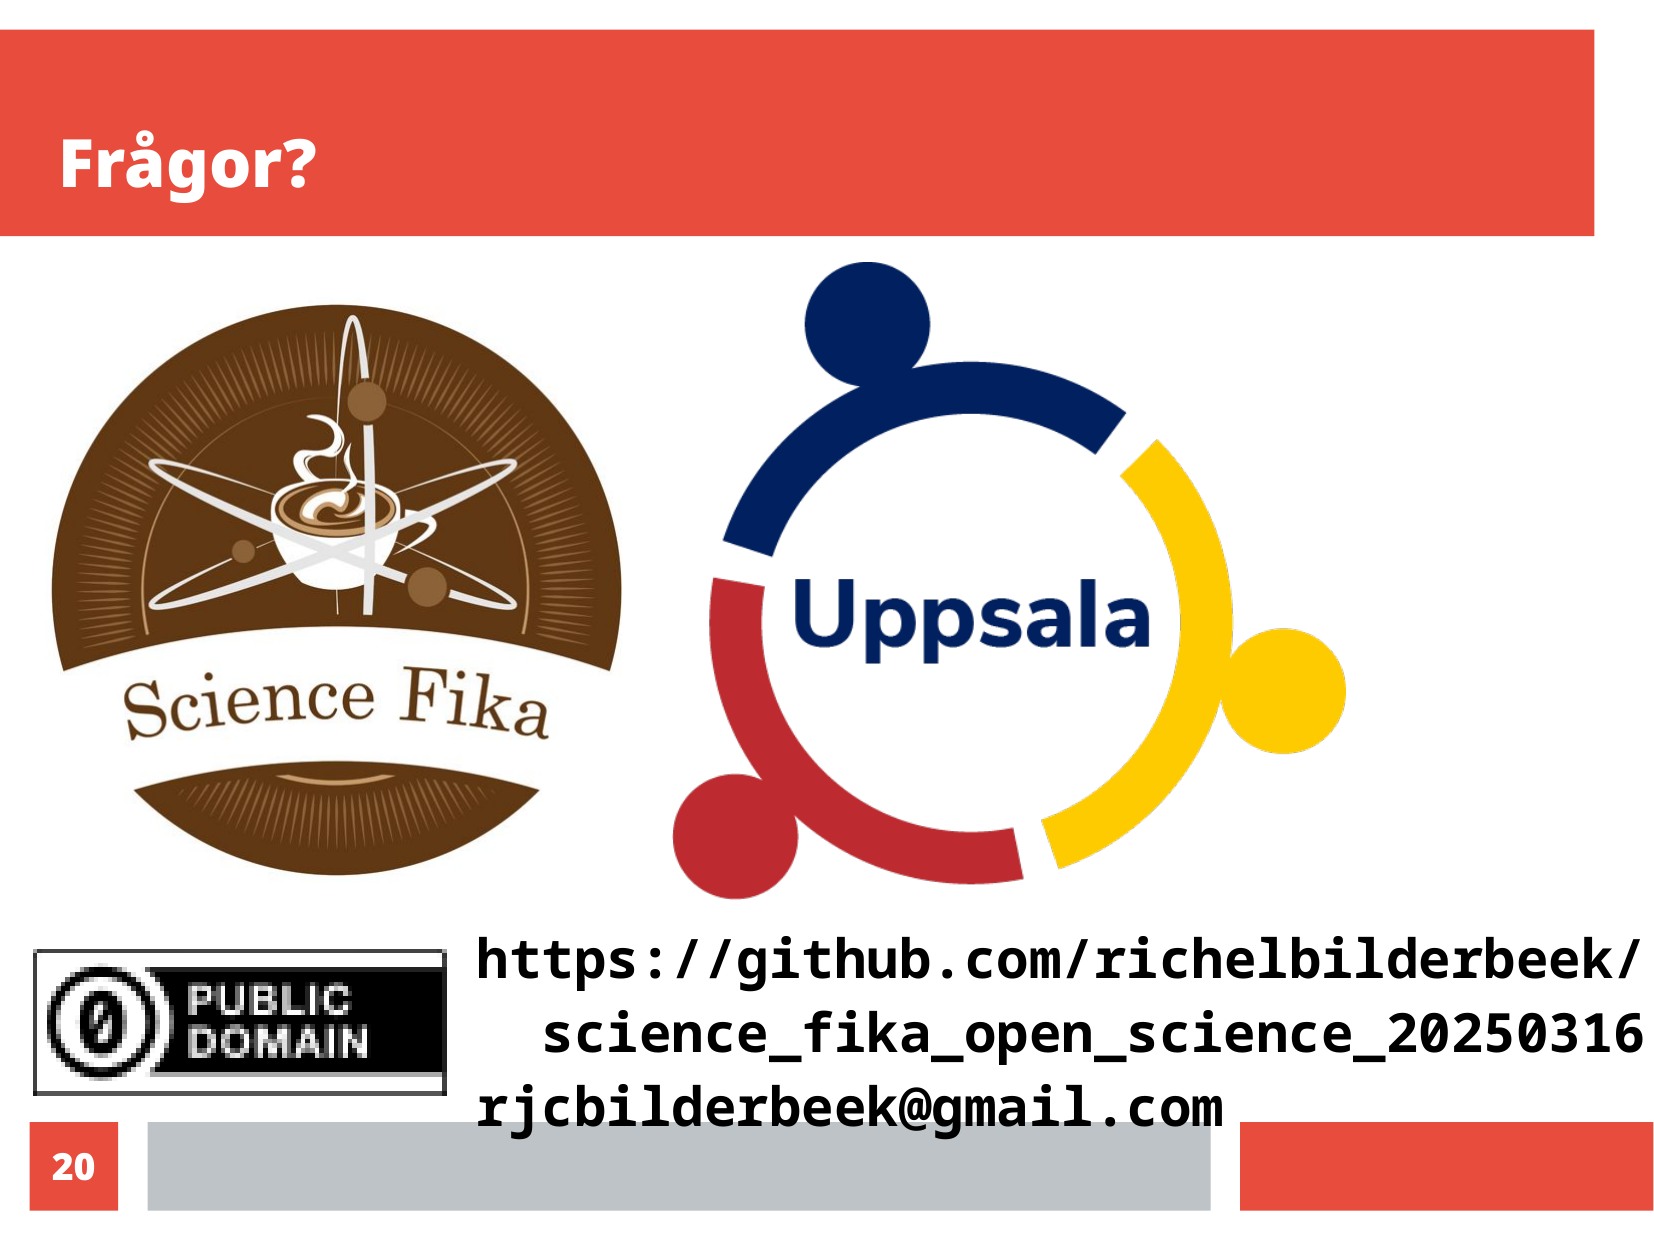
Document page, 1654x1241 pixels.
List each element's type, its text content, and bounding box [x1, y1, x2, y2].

picture [33, 949, 447, 1096]
picture [45, 297, 630, 883]
picture [672, 262, 1346, 901]
text_box https://github.com/richelbilderbeek/ science_fika_open_science_20250316 rjcbilderbeek@gmail.com [461, 912, 1613, 1110]
title Frågor? [59, 59, 1595, 207]
